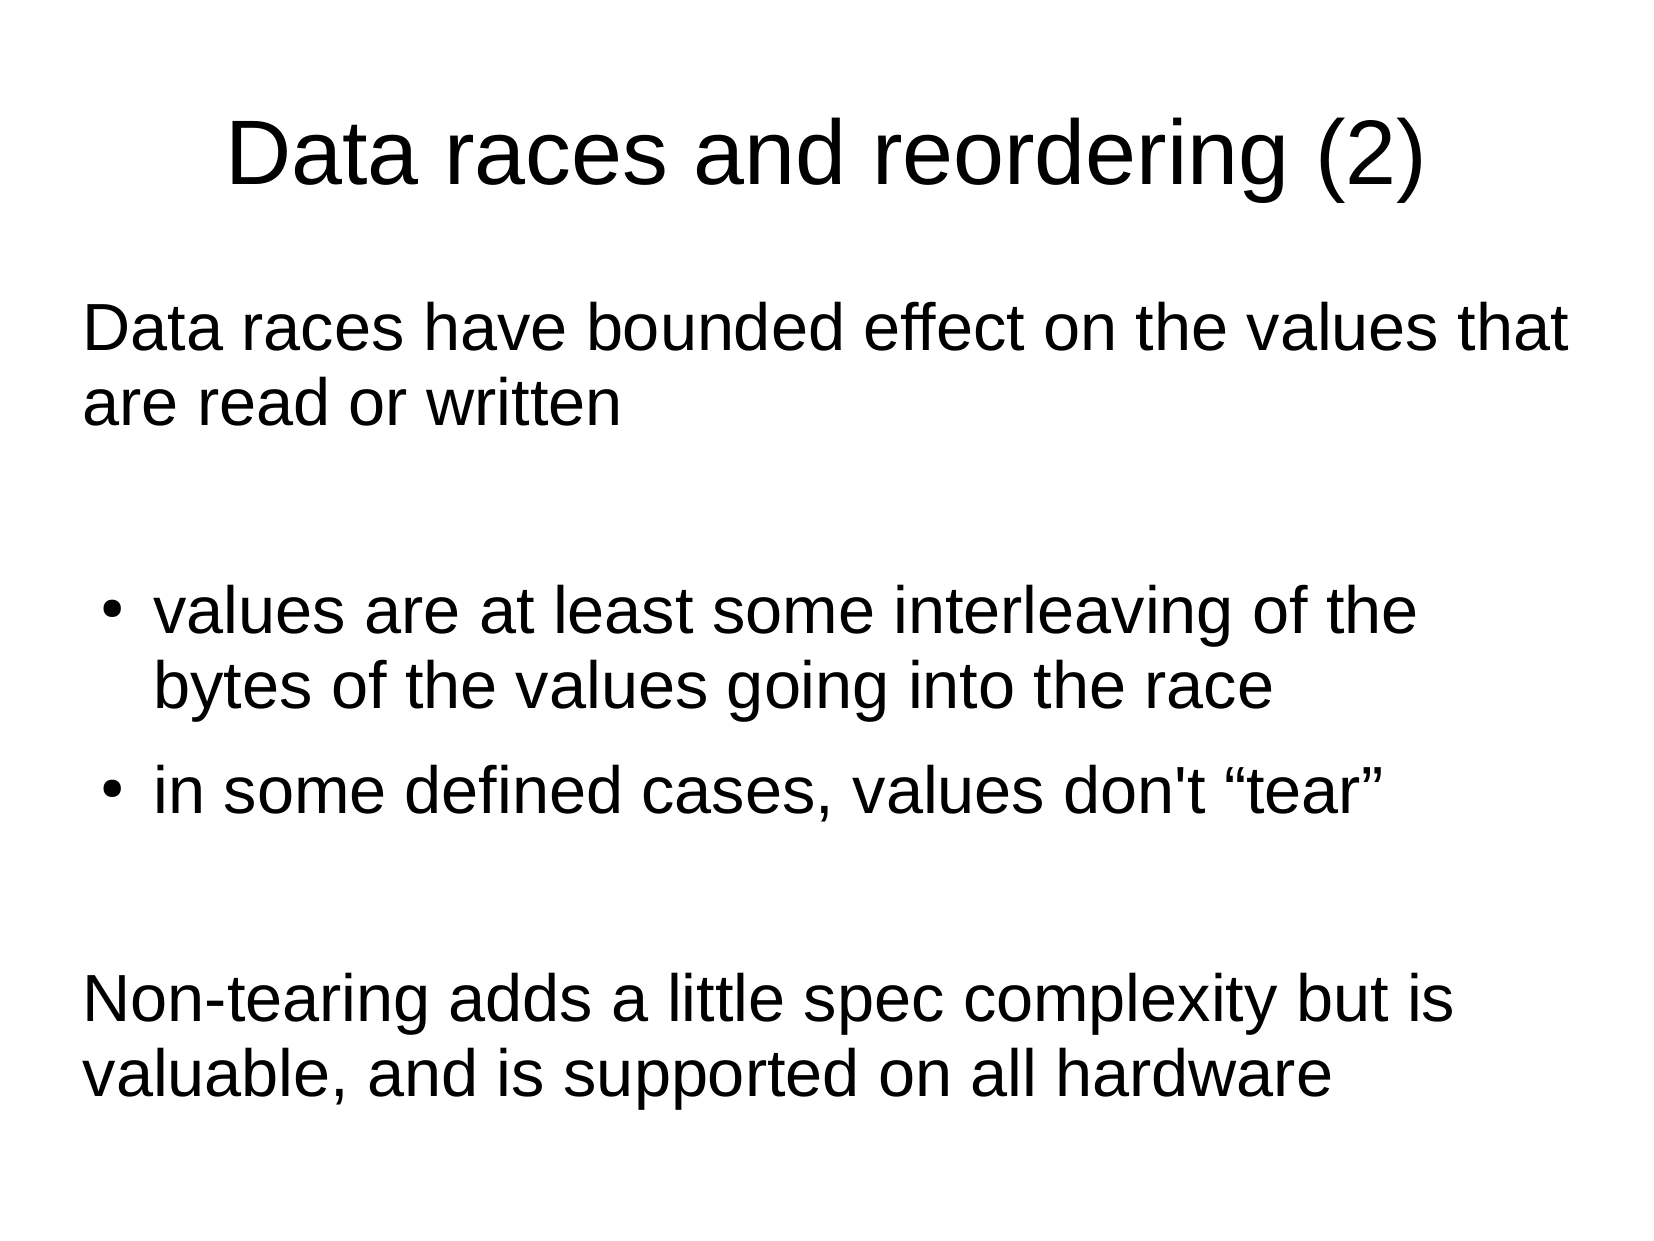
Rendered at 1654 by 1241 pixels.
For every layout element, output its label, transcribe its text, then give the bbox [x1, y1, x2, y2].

list Data races have bounded effect on the values that are read or written values are at least some interleaving of the bytes of the values going into the race in some defined cases, values don't “tear” Non-tearing adds a little spec complexity but is valuable, and is supported on all hardware [82, 290, 1571, 1141]
title Data races and reordering (2) [82, 49, 1571, 257]
